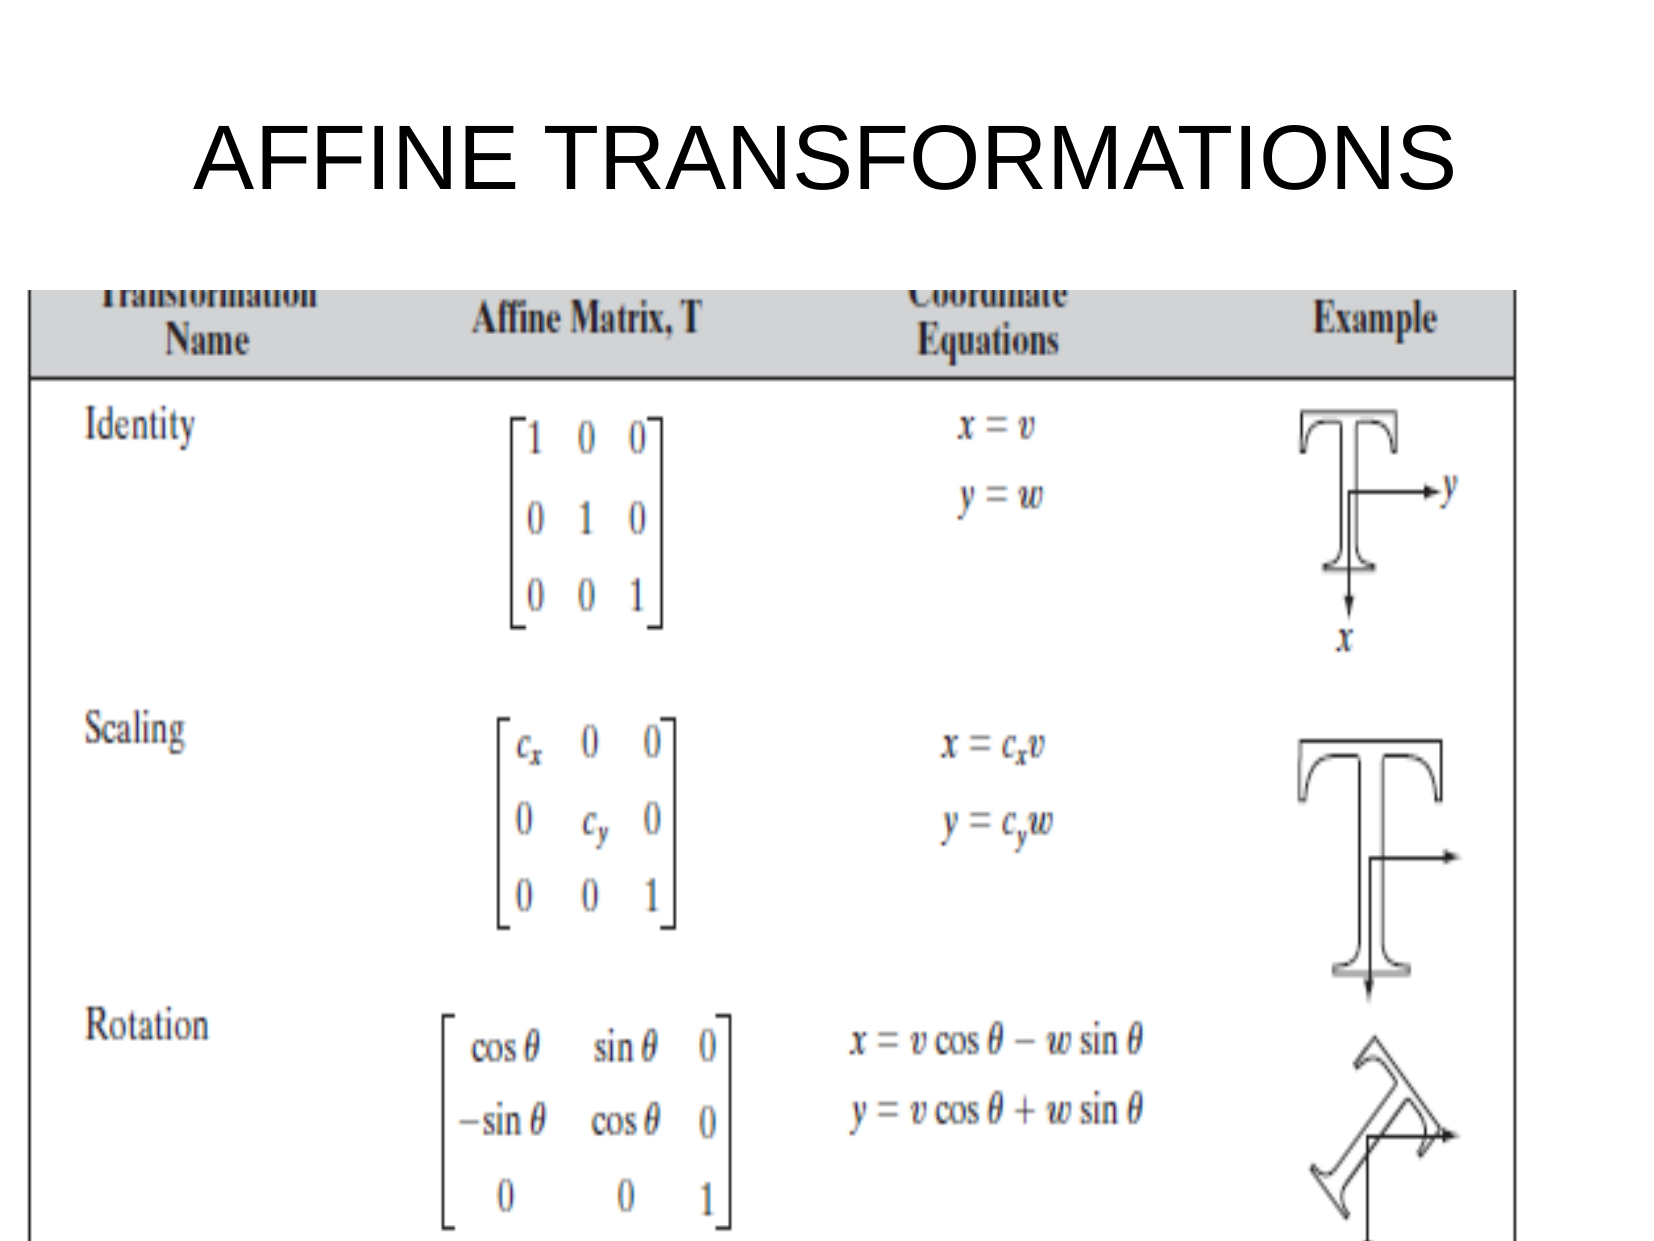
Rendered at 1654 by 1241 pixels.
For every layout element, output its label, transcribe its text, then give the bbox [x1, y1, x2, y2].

title AFFINE TRANSFORMATIONS [82, 49, 1571, 257]
picture [0, 290, 1654, 1241]
